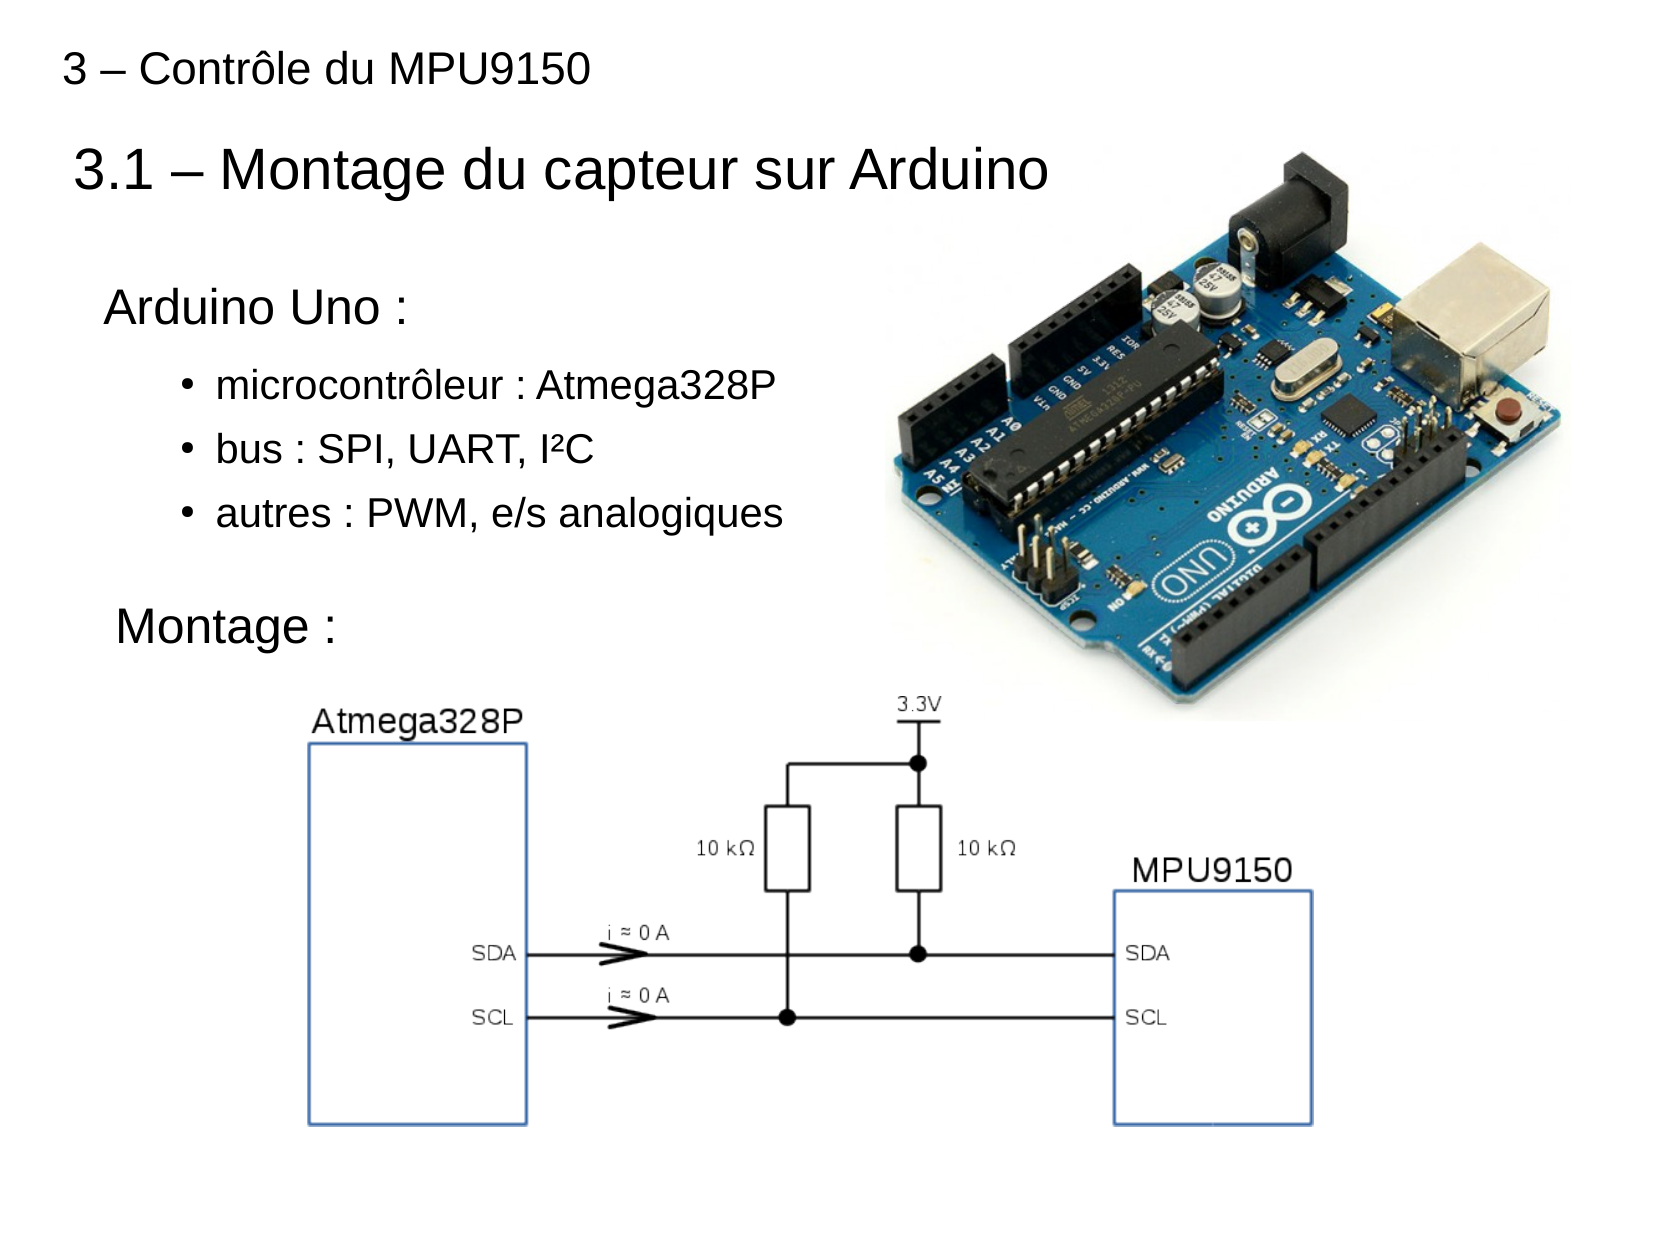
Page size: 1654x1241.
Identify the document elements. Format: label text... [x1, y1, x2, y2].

text_box 3.1 – Montage du capteur sur Arduino [59, 129, 1067, 210]
text_box 3 – Contrôle du MPU9150 [47, 35, 607, 102]
text_box microcontrôleur : Atmega328P bus : SPI, UART, I²C autres : PWM, e/s analogiques [165, 354, 799, 545]
text_box Arduino Uno : [88, 271, 424, 343]
picture [307, 145, 1571, 1127]
text_box Montage : [100, 590, 353, 662]
